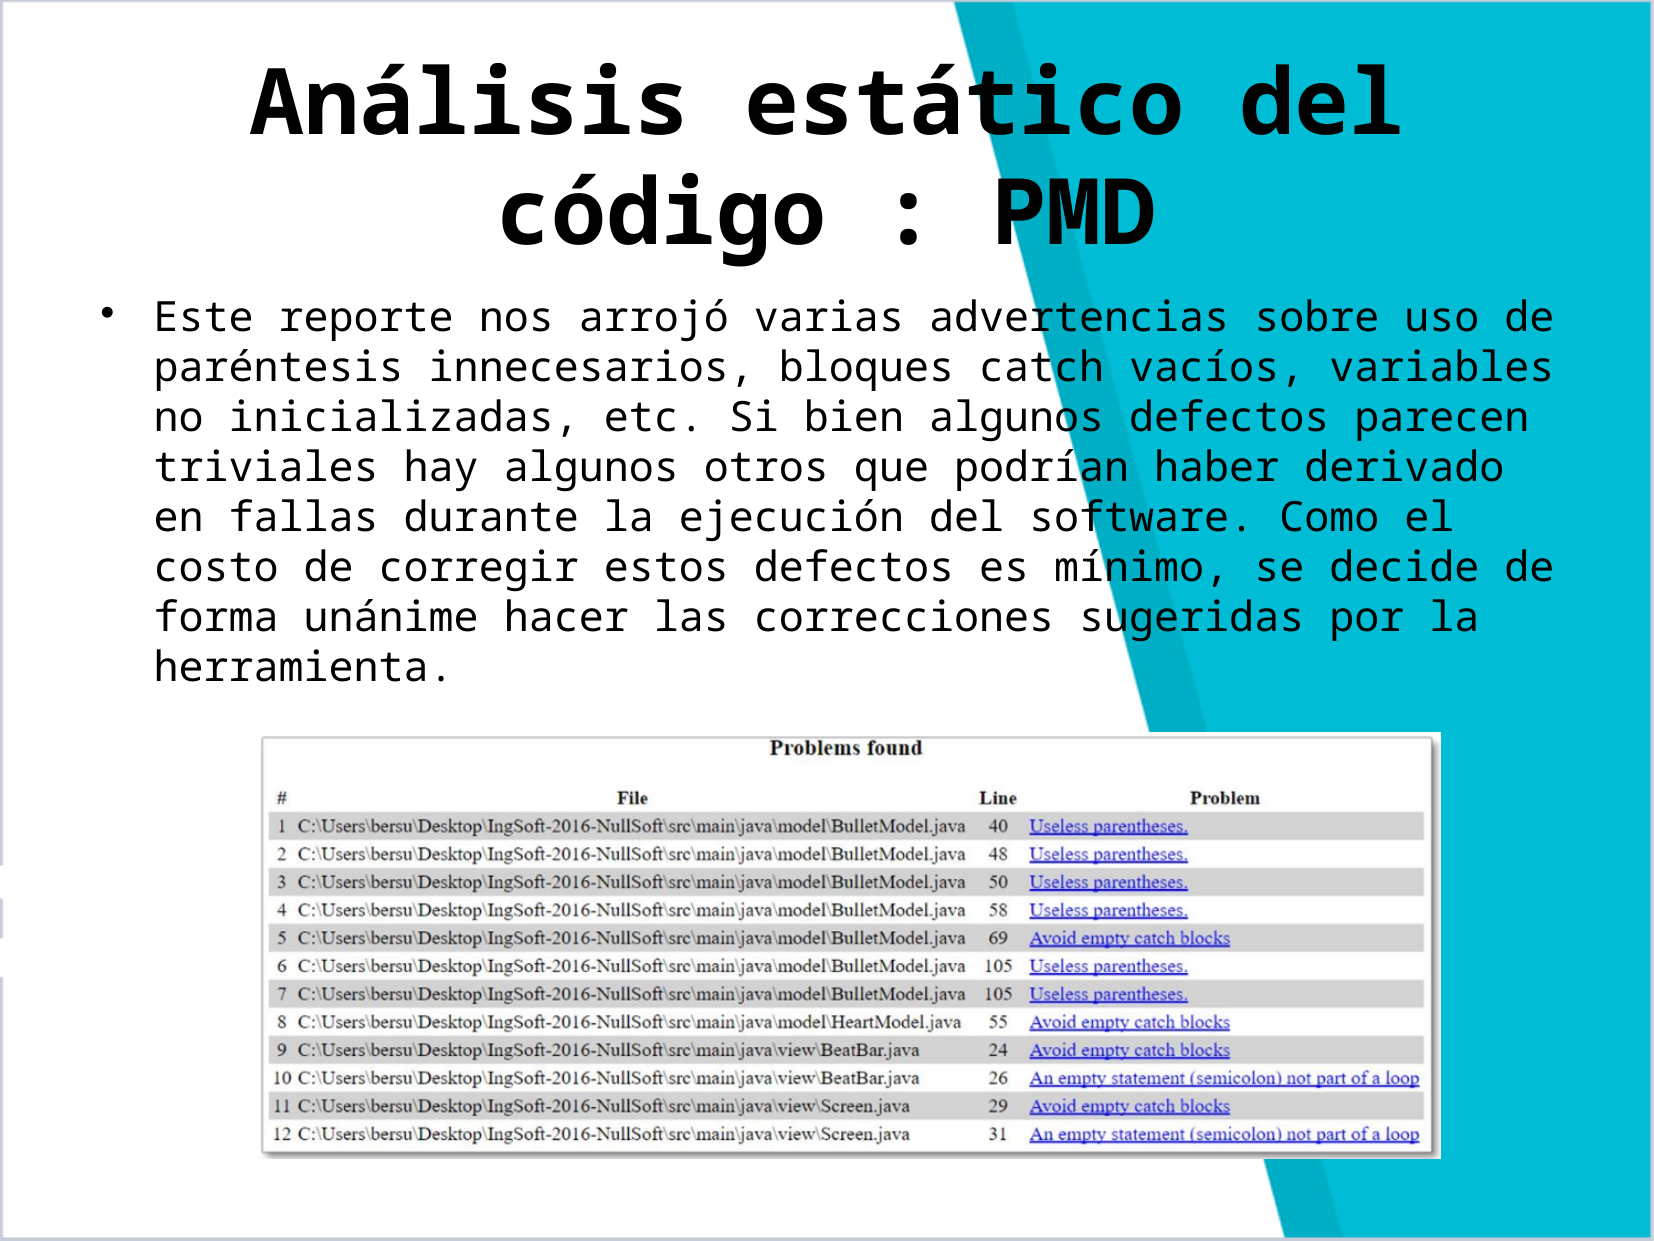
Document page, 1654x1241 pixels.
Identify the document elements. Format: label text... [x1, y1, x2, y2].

picture [0, 0, 1654, 1241]
text_box Análisis estático del código : PMD [82, 49, 1571, 257]
text_box Este reporte nos arrojó varias advertencias sobre uso de paréntesis innecesarios, bloques catch vacíos, variables no inicializadas, etc. Si bien algunos defectos parecen triviales hay algunos otros que podrían haber derivado en fallas durante la ejecución del software. Como el costo de corregir estos defectos es mínimo, se decide de forma unánime hacer las correcciones sugeridas por la herramienta. [82, 290, 1571, 674]
